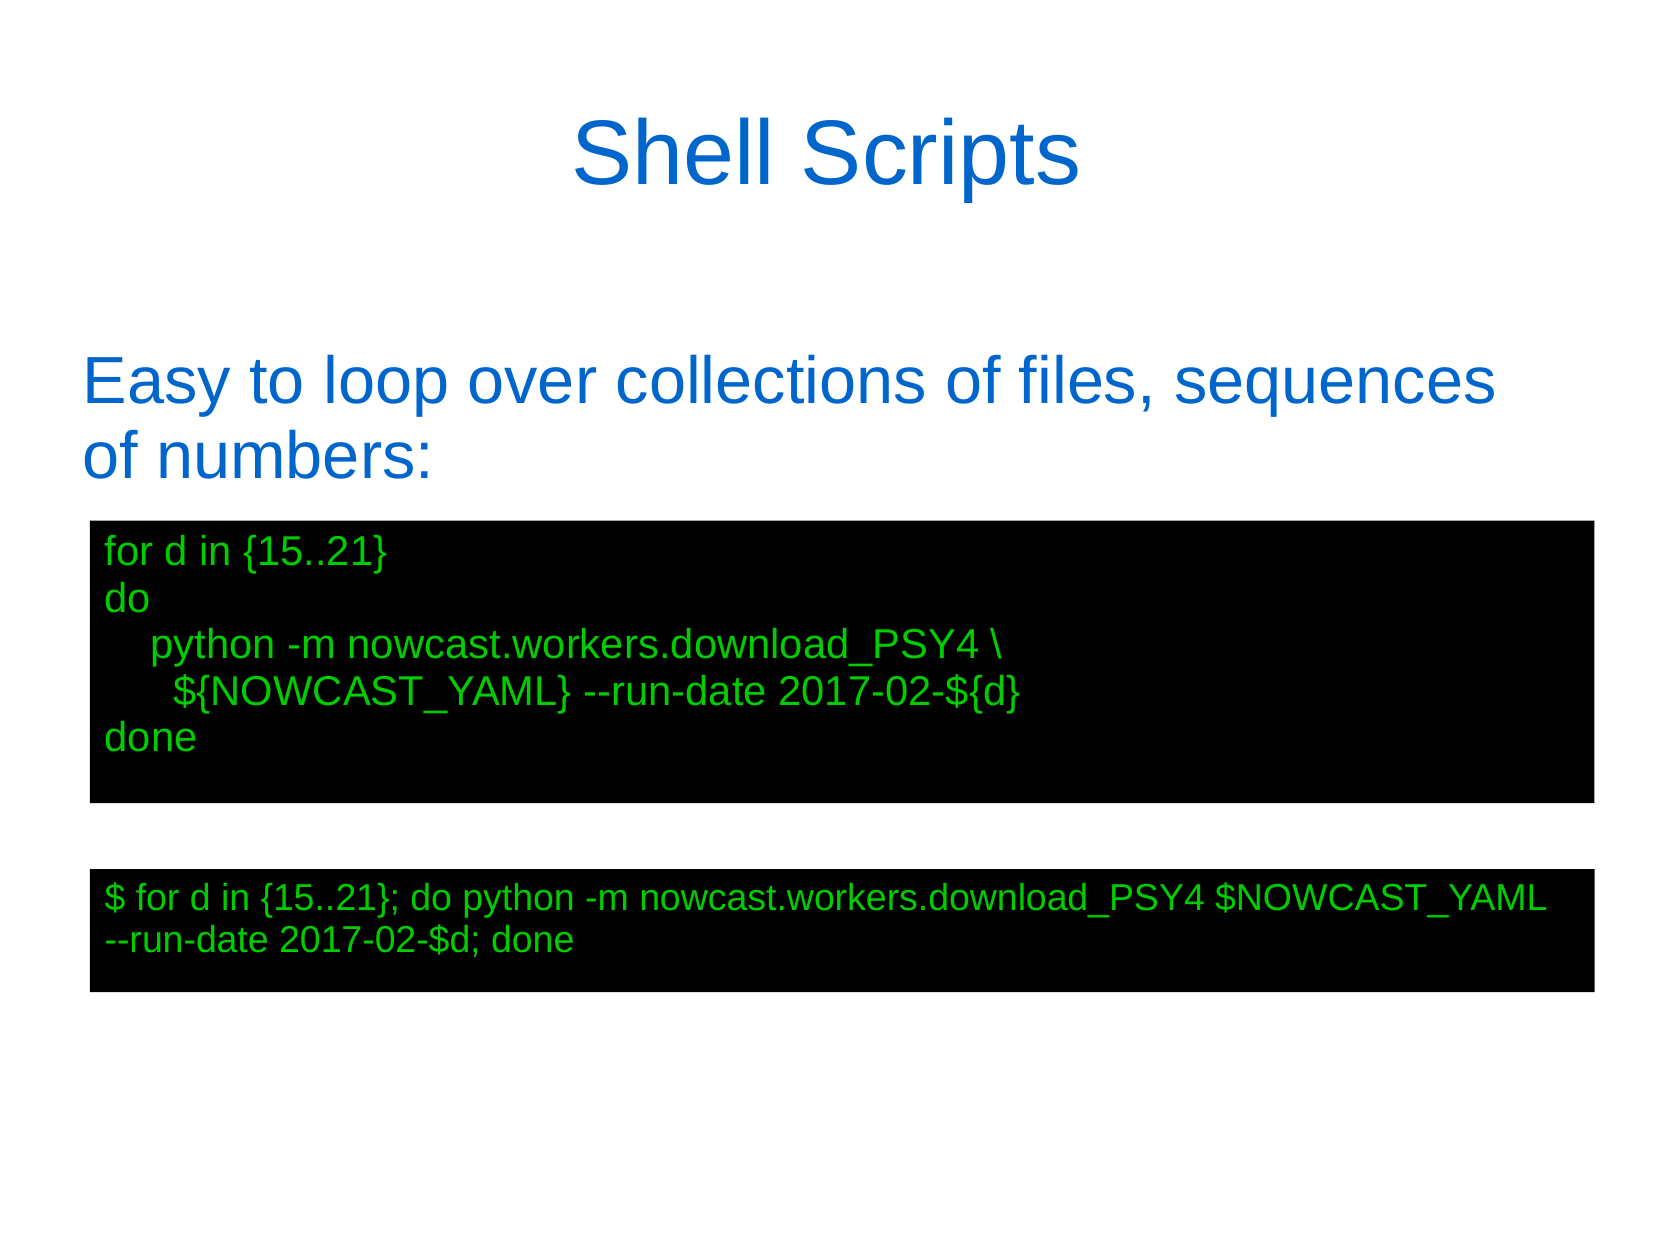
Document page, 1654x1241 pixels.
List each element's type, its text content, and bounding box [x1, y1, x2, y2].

text_box $ for d in {15..21}; do python -m nowcast.workers.download_PSY4 $NOWCAST_YAML --run-date 2017-02-$d; done [89, 869, 1595, 993]
list Easy to loop over collections of files, sequences of numbers: [82, 343, 1571, 508]
text_box for d in {15..21} do python -m nowcast.workers.download_PSY4 \ ${NOWCAST_YAML} --run-date 2017-02-${d} done [89, 520, 1595, 804]
title Shell Scripts [82, 49, 1571, 257]
